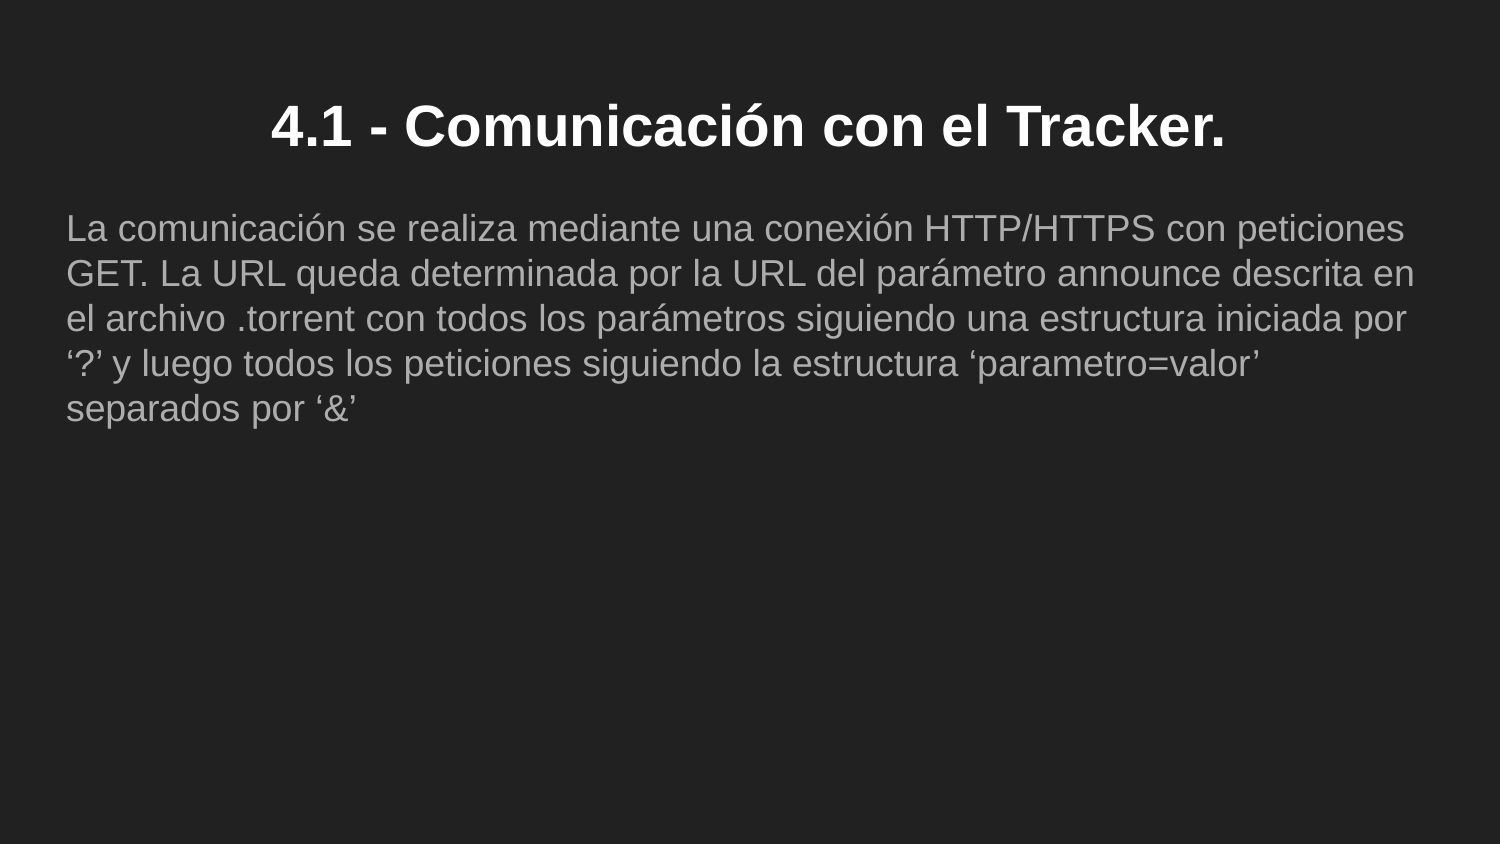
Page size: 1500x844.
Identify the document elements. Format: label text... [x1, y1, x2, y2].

title 4.1 - Comunicación con el Tracker. [51, 72, 1449, 167]
list La comunicación se realiza mediante una conexión HTTP/HTTPS con peticiones GET. La URL queda determinada por la URL del parámetro announce descrita en el archivo .torrent con todos los parámetros siguiendo una estructura iniciada por ‘?’ y luego todos los peticiones siguiendo la estructura ‘parametro=valor’ separados por ‘&’ [51, 189, 1449, 750]
